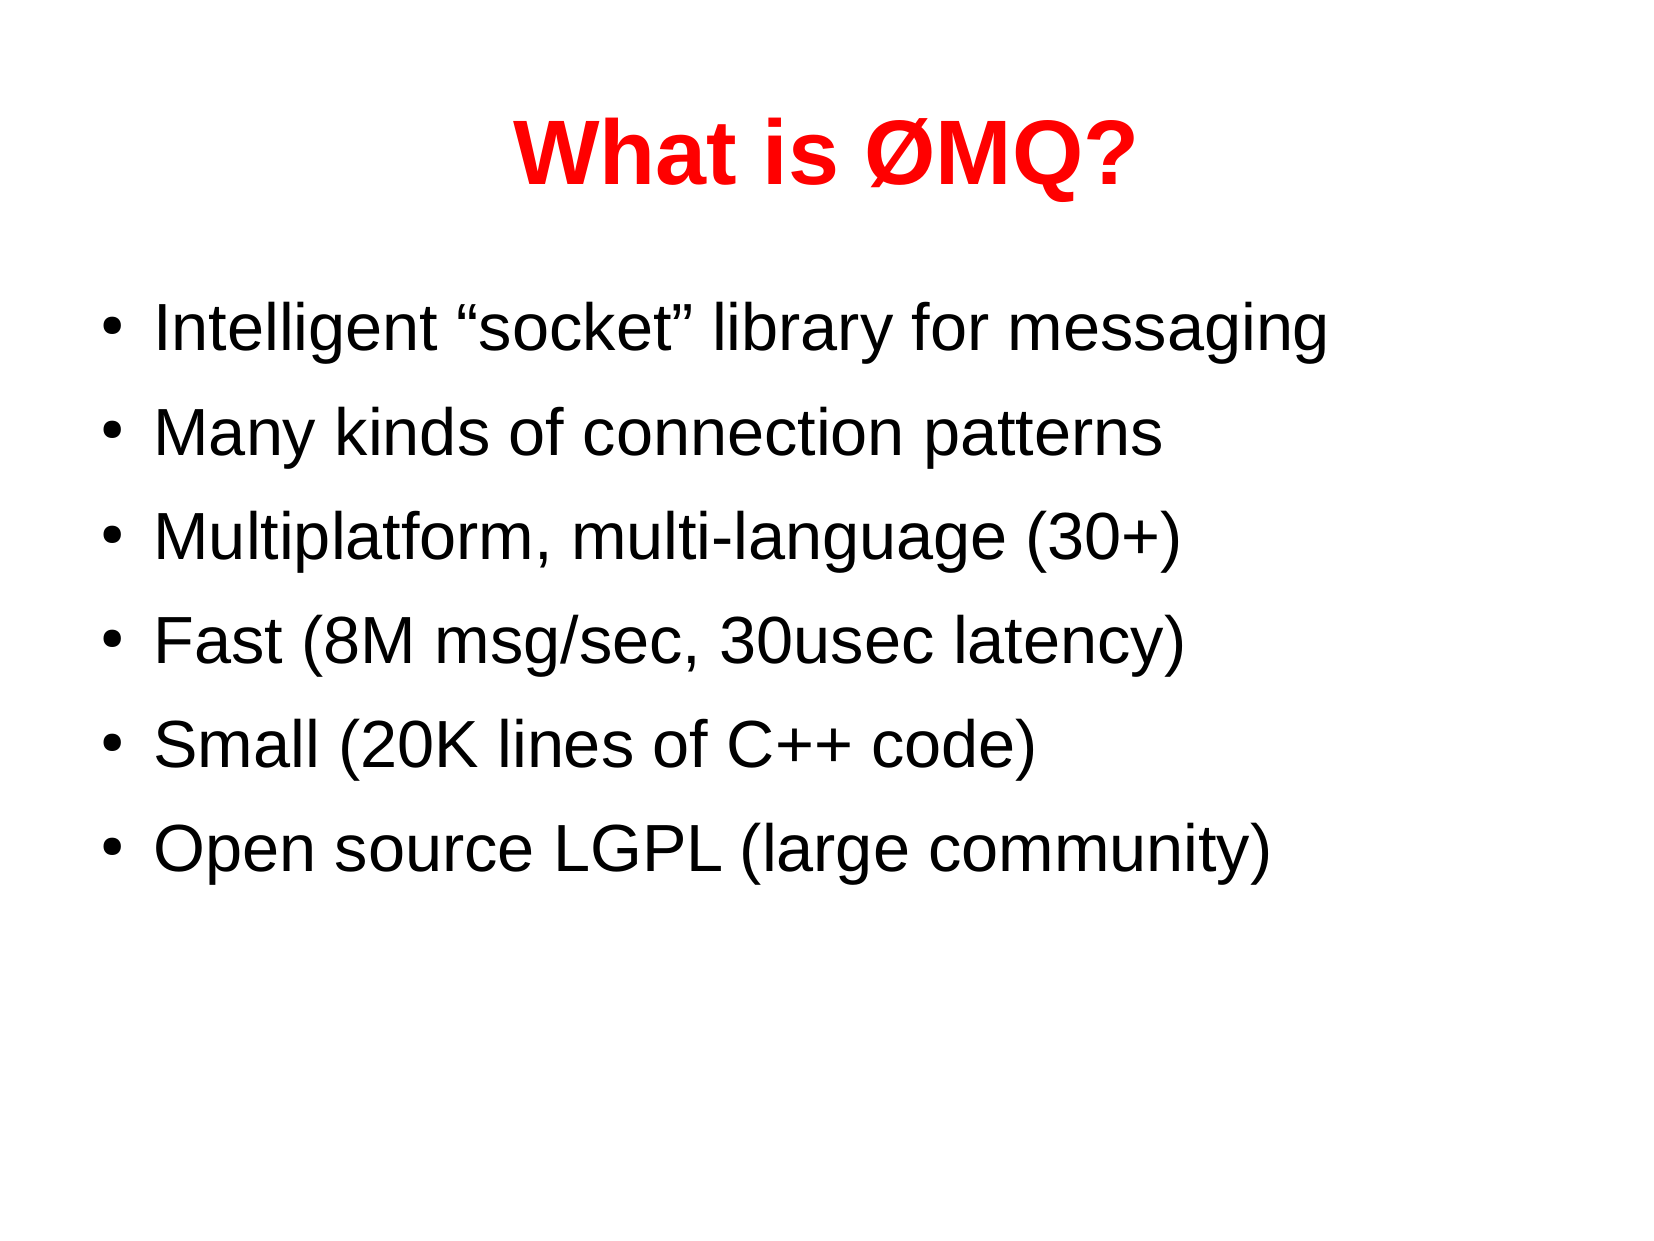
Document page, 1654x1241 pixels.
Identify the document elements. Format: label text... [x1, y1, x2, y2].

title What is ØMQ? [82, 49, 1571, 257]
list Intelligent “socket” library for messaging Many kinds of connection patterns Multiplatform, multi-language (30+) Fast (8M msg/sec, 30usec latency) Small (20K lines of C++ code) Open source LGPL (large community) [82, 290, 1571, 1109]
